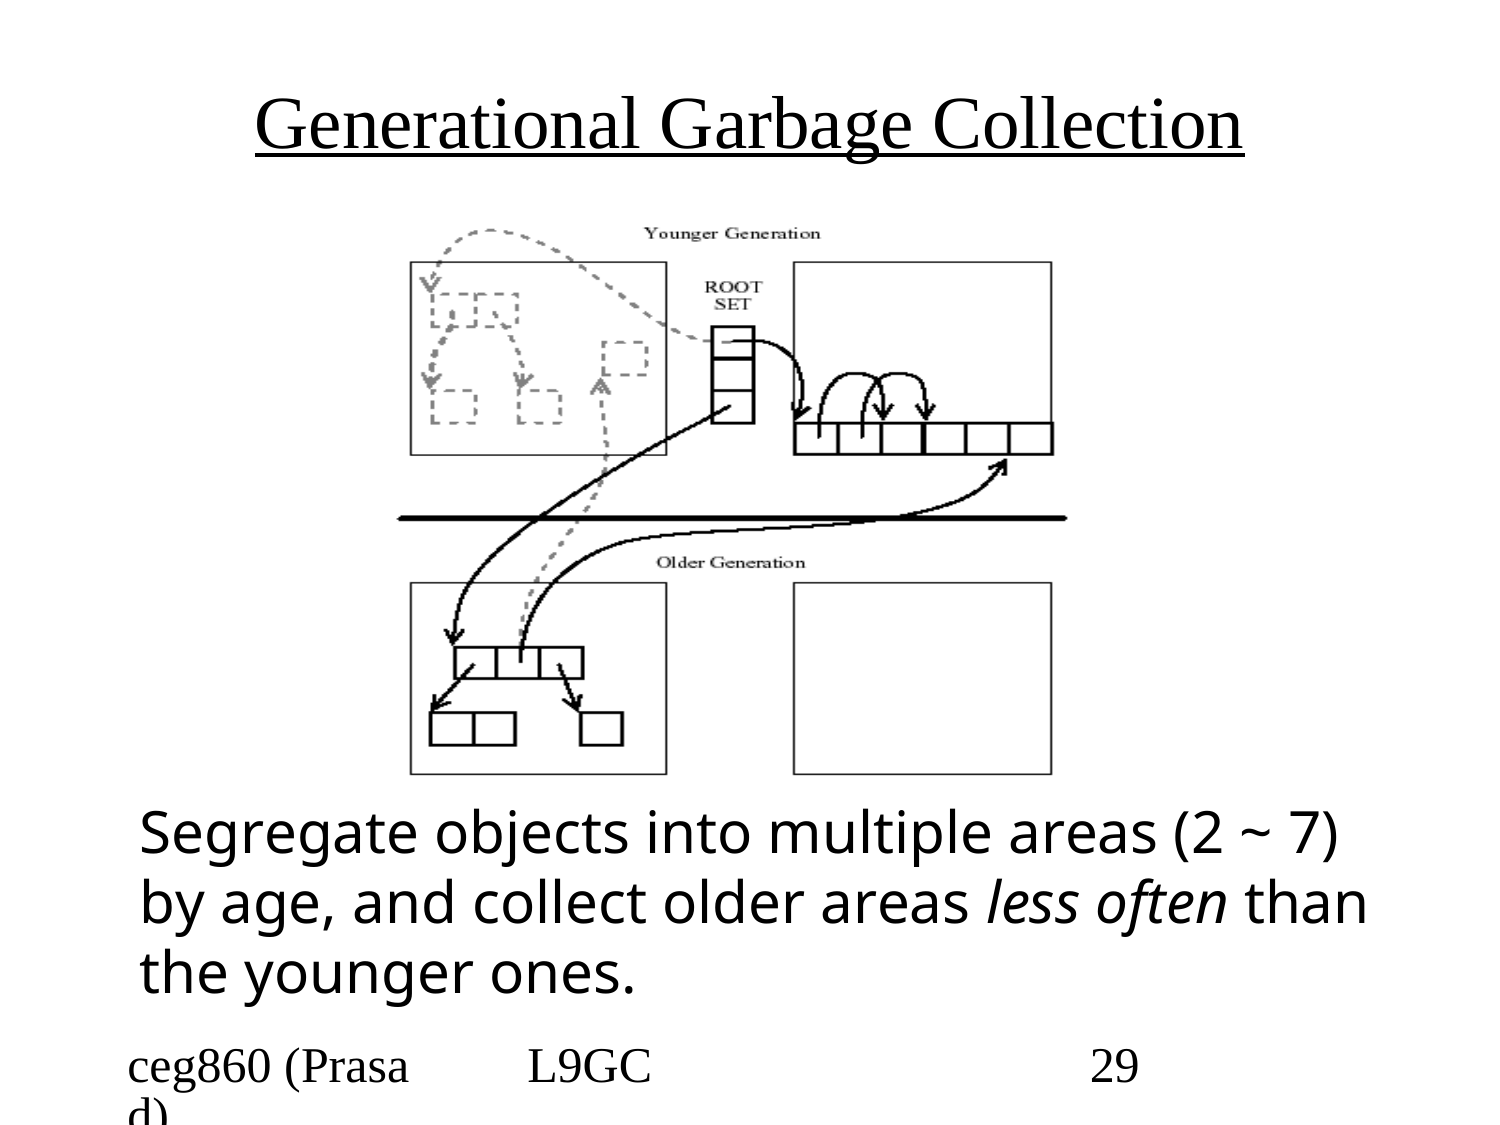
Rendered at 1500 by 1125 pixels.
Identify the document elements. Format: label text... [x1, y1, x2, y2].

text_box Segregate objects into multiple areas (2 ~ 7) by age, and collect older areas less often than the younger ones. [125, 787, 1388, 1013]
picture [324, 212, 1169, 787]
title Generational Garbage Collection [112, 62, 1388, 175]
